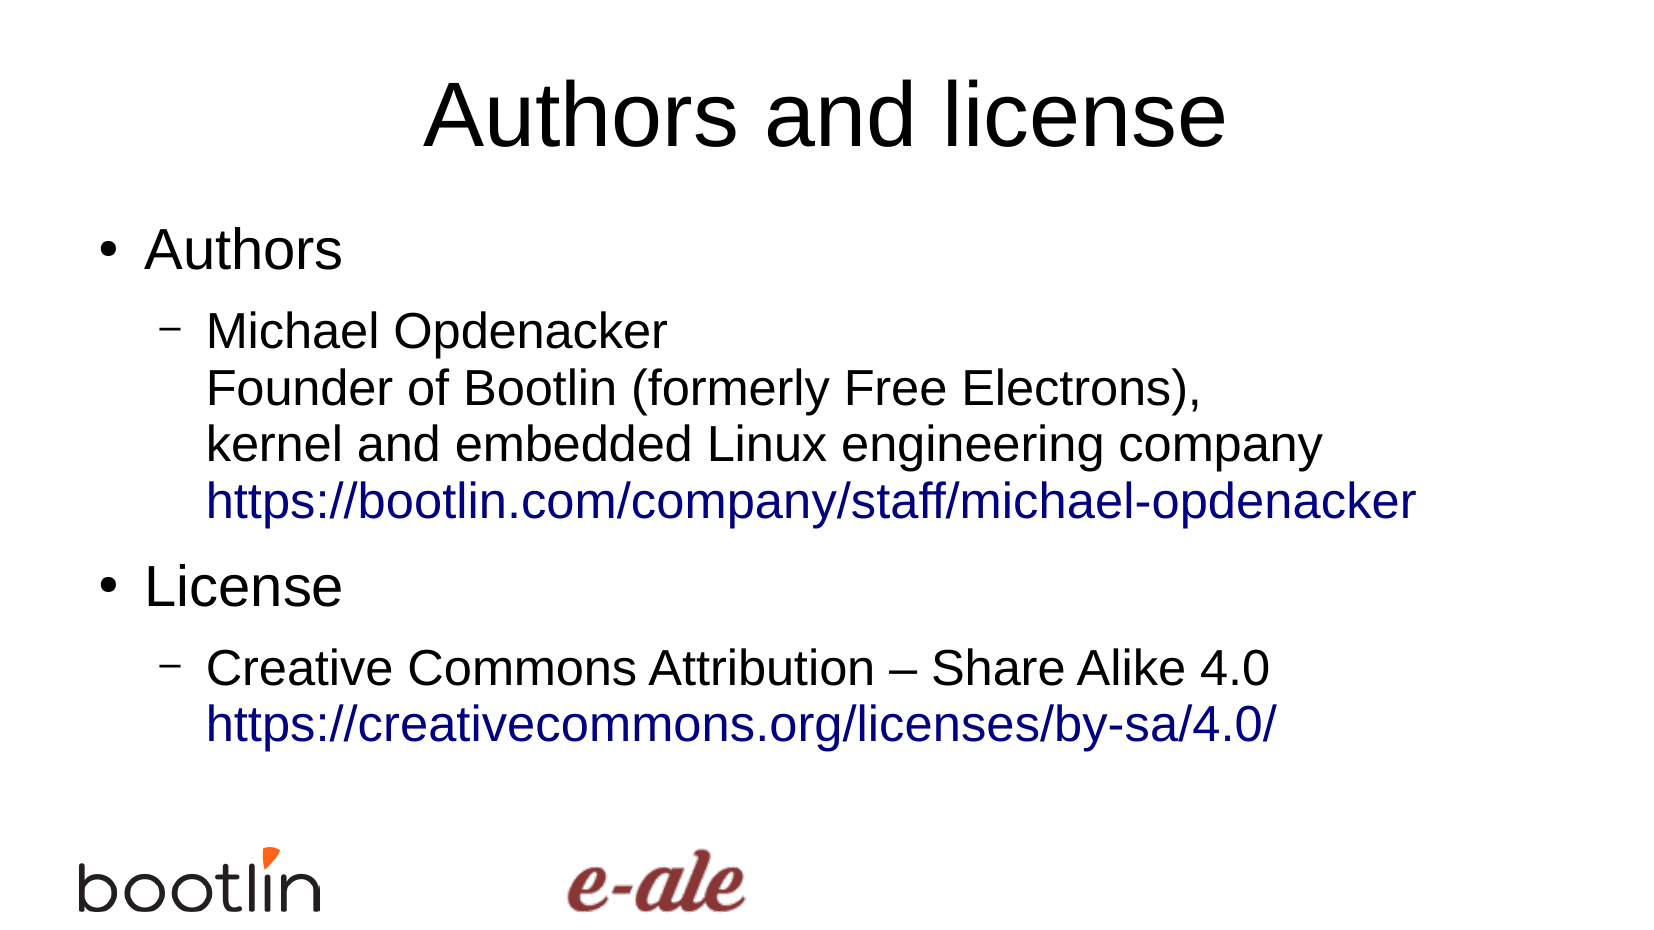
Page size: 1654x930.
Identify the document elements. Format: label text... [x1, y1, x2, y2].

title Authors and license [82, 37, 1571, 193]
picture [79, 847, 320, 912]
picture [565, 847, 749, 915]
list Authors Michael Opdenacker Founder of Bootlin (formerly Free Electrons), kernel and embedded Linux engineering company https://bootlin.com/company/staff/michael-opdenacker License Creative Commons Attribution – Share Alike 4.0 https://creativecommons.org/licenses/by-sa/4.0/ [82, 217, 1571, 757]
